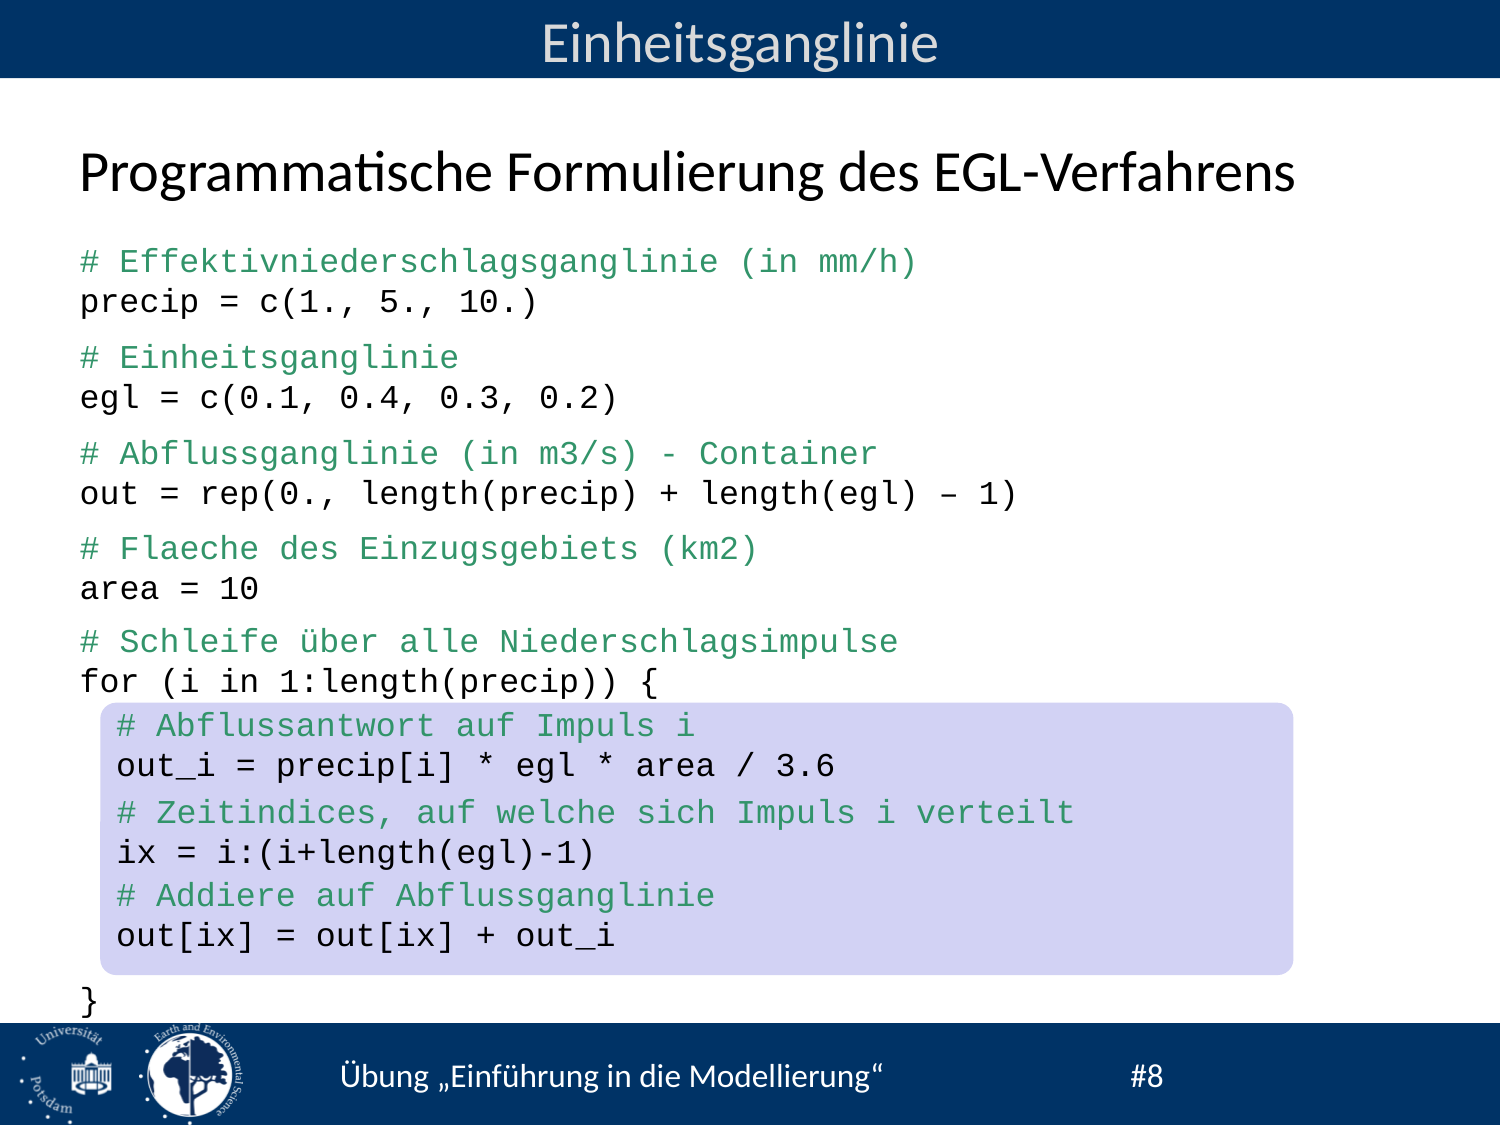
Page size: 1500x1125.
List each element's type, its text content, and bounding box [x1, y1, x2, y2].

text_box # Abflussantwort auf Impuls i out_i = precip[i] * egl * area / 3.6 [41, 695, 1129, 783]
text_box # Flaeche des Einzugsgebiets (km2) area = 10 [64, 518, 1152, 614]
text_box # Addiere auf Abflussganglinie out[ix] = out[ix] + out_i [41, 879, 1129, 961]
text_box # Zeitindices, auf welche sich Impuls i verteilt ix = i:(i+length(egl)-1) [41, 783, 1129, 879]
text_box # Einheitsganglinie egl = c(0.1, 0.4, 0.3, 0.2) [64, 327, 656, 423]
text_box # Abflussganglinie (in m3/s) - Container out = rep(0., length(precip) + length(egl) – 1) [64, 424, 1152, 518]
picture [139, 1027, 243, 1125]
text_box # Schleife über alle Niederschlagsimpulse for (i in 1:length(precip)) { } [64, 614, 1152, 1027]
text_box [1152, 702, 1294, 976]
text_box Einheitsganglinie [0, 0, 1495, 75]
text_box # Effektivniederschlagsganglinie (in mm/h) precip = c(1., 5., 10.) [64, 231, 1022, 327]
text_box Programmatische Formulierung des EGL-Verfahrens [64, 125, 1412, 211]
